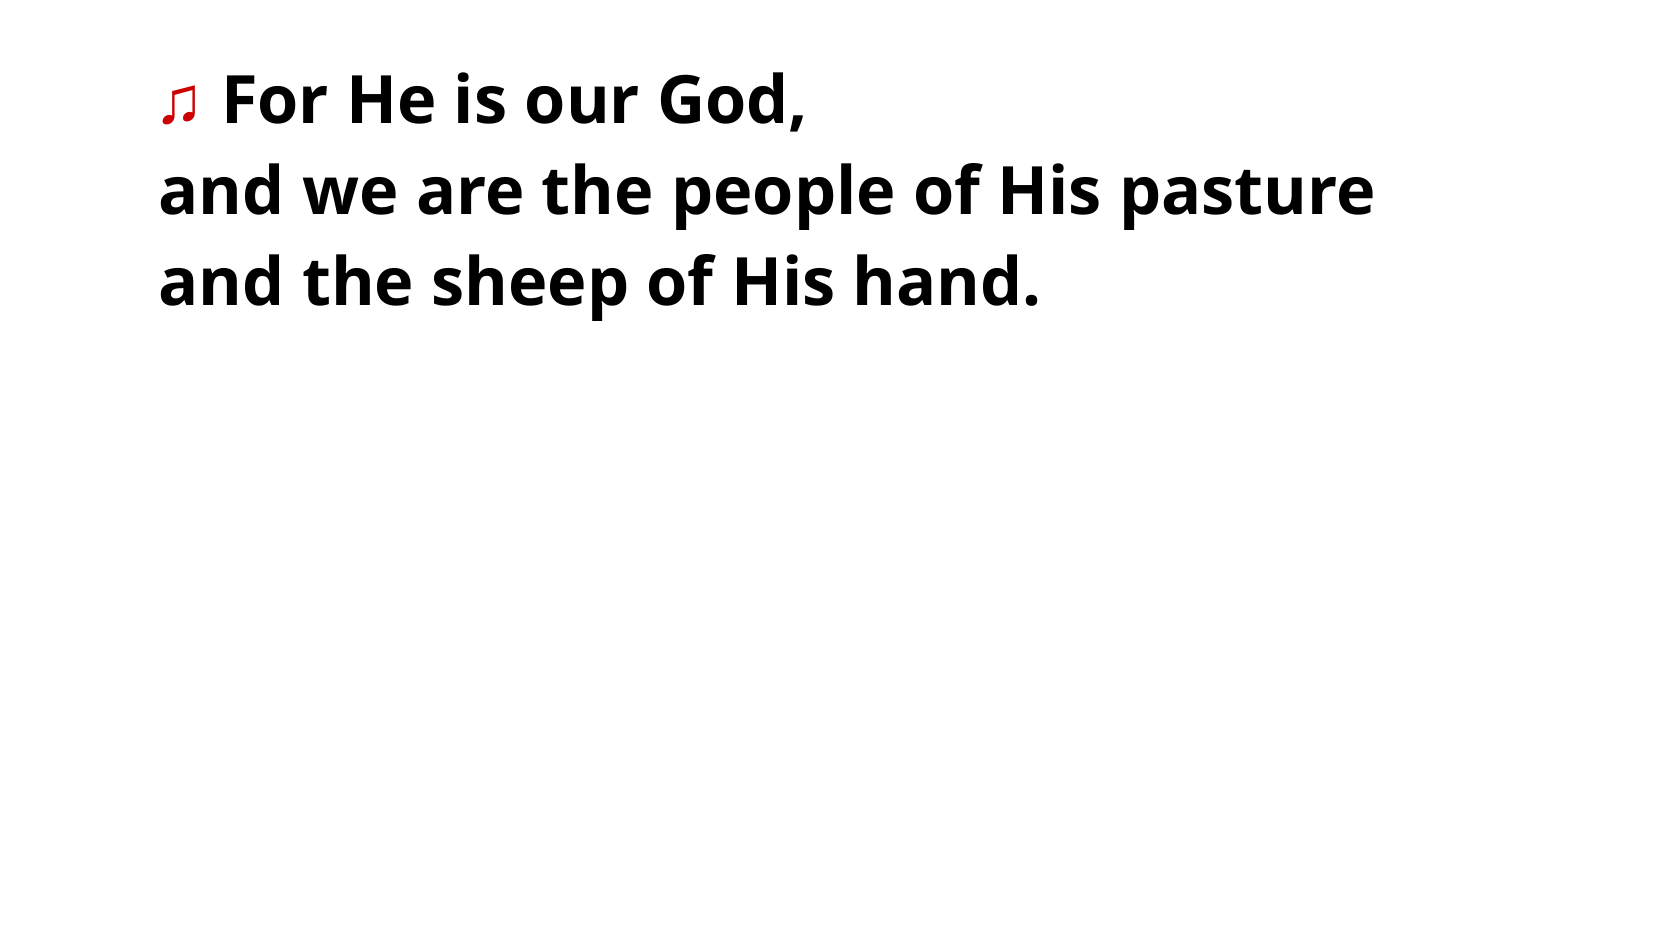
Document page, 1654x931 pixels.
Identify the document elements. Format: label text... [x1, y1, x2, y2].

text_box ♫ For He is our God, and we are the people of His pasture and the sheep of His hand. [75, 45, 1546, 359]
